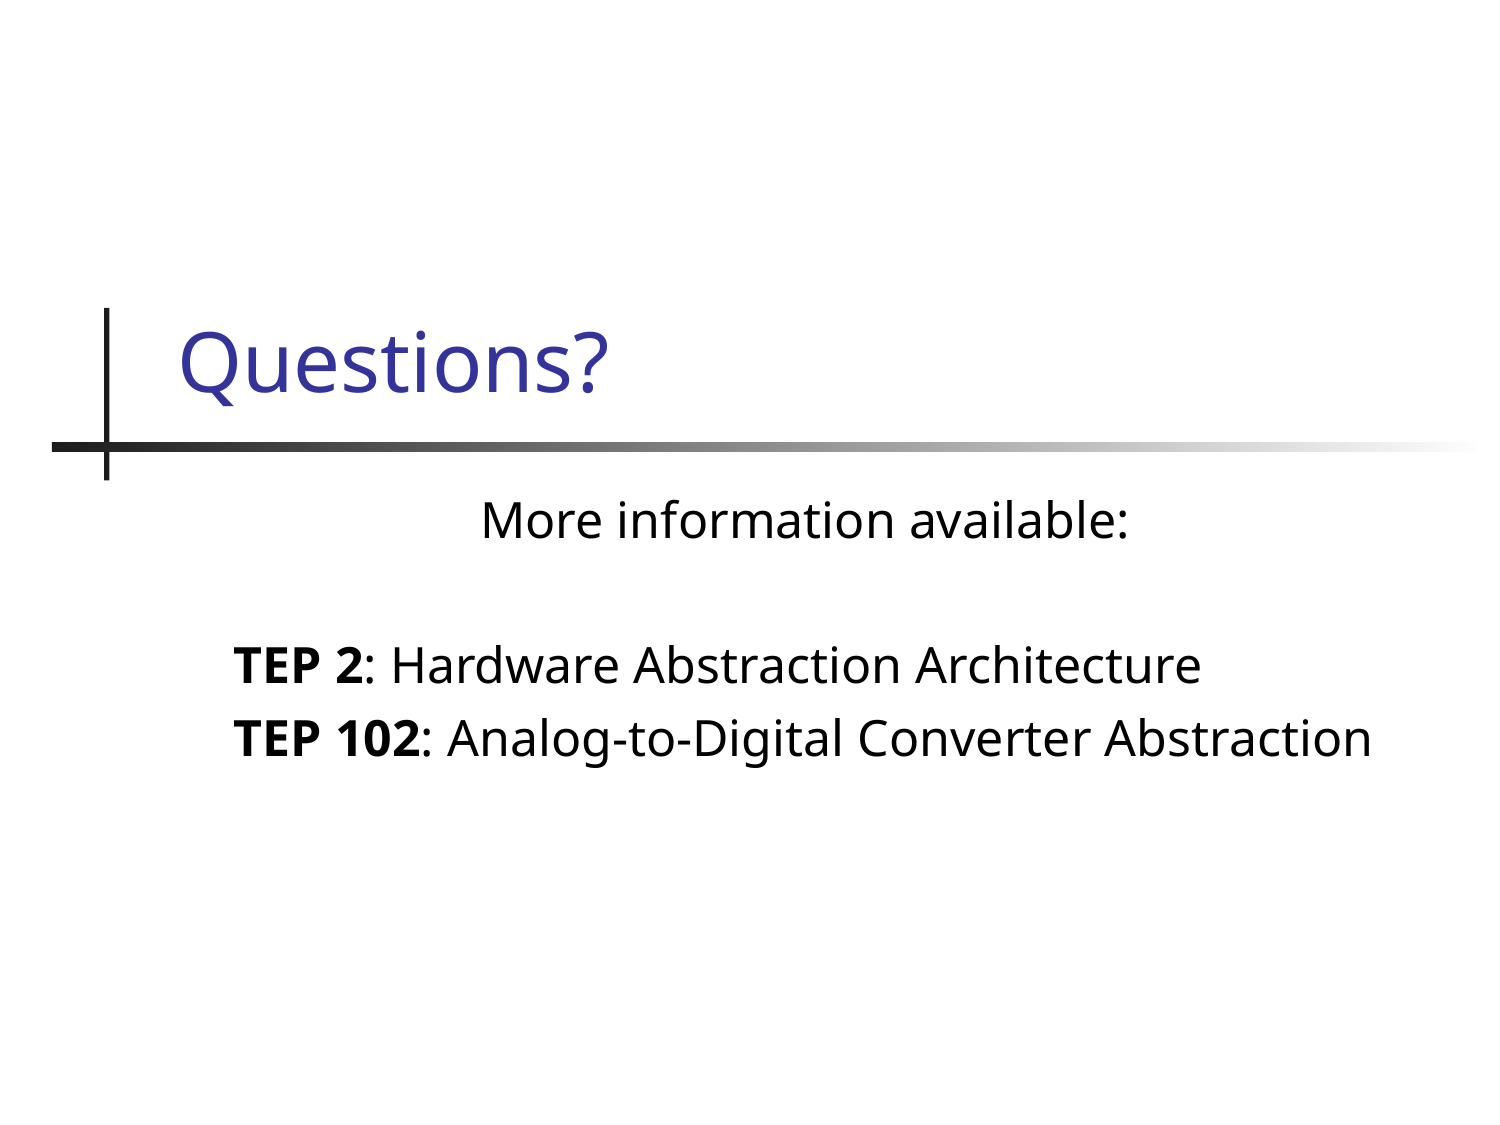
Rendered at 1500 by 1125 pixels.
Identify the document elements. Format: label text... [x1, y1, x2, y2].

subtitle More information available: TEP 2: Hardware Abstraction Architecture TEP 102: Analog-to-Digital Converter Abstraction [219, 481, 1392, 818]
title Questions? [162, 229, 1438, 418]
